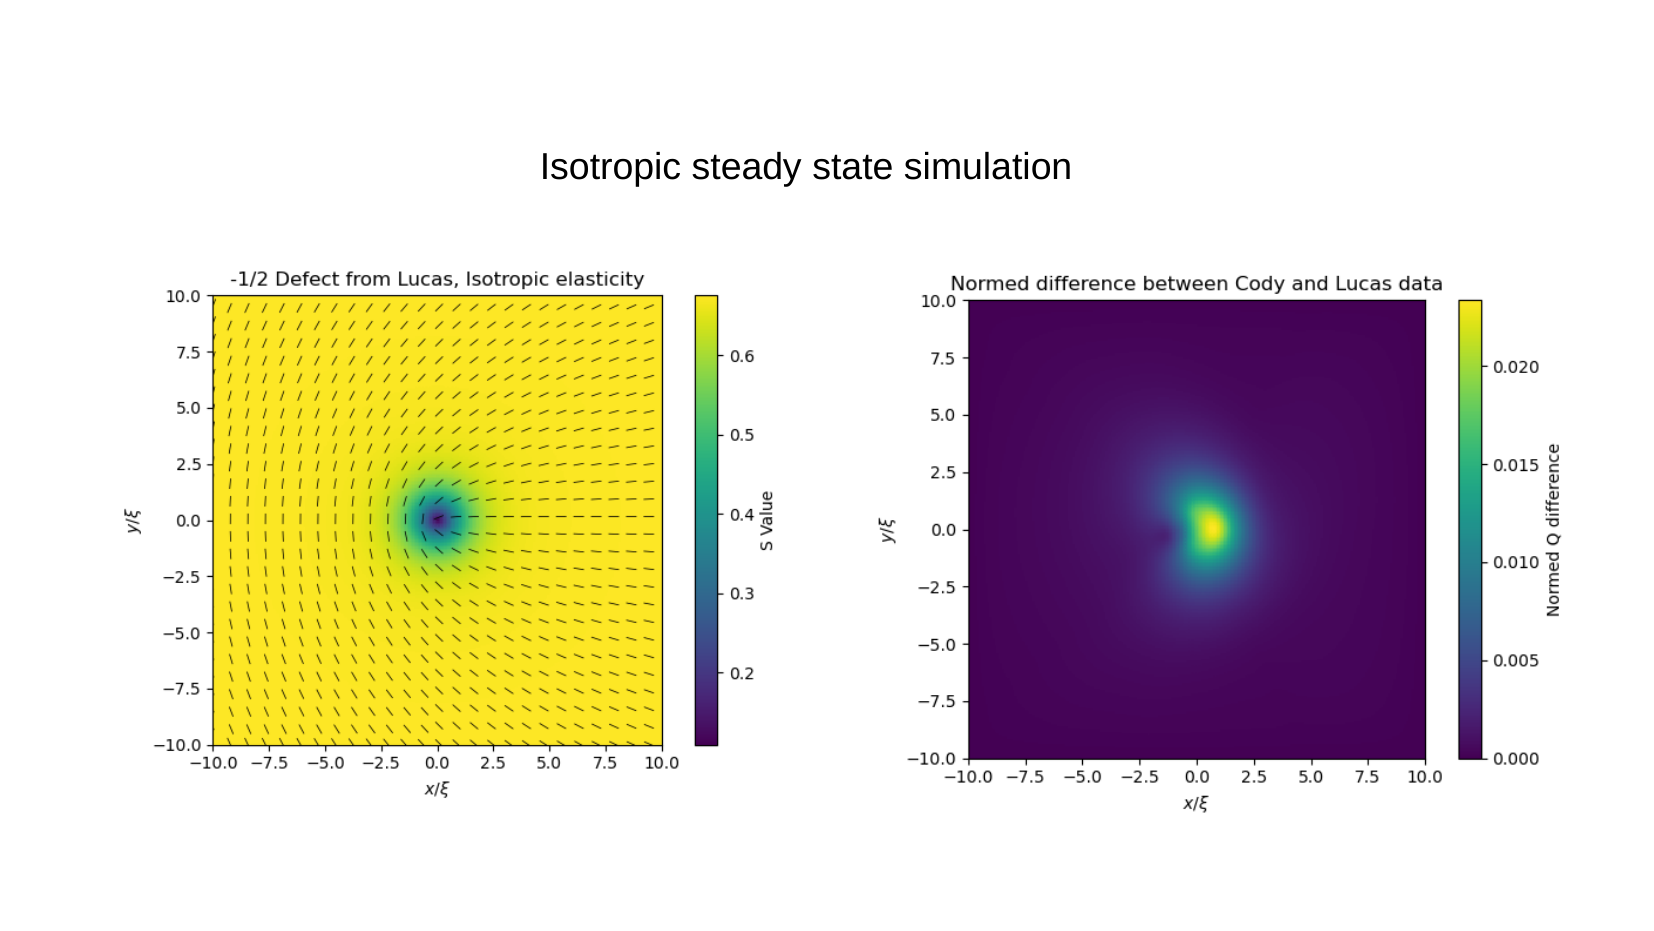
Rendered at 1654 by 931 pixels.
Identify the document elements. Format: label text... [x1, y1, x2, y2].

picture [825, 258, 1590, 833]
text_box Isotropic steady state simulation [525, 138, 1088, 196]
picture [60, 254, 811, 818]
